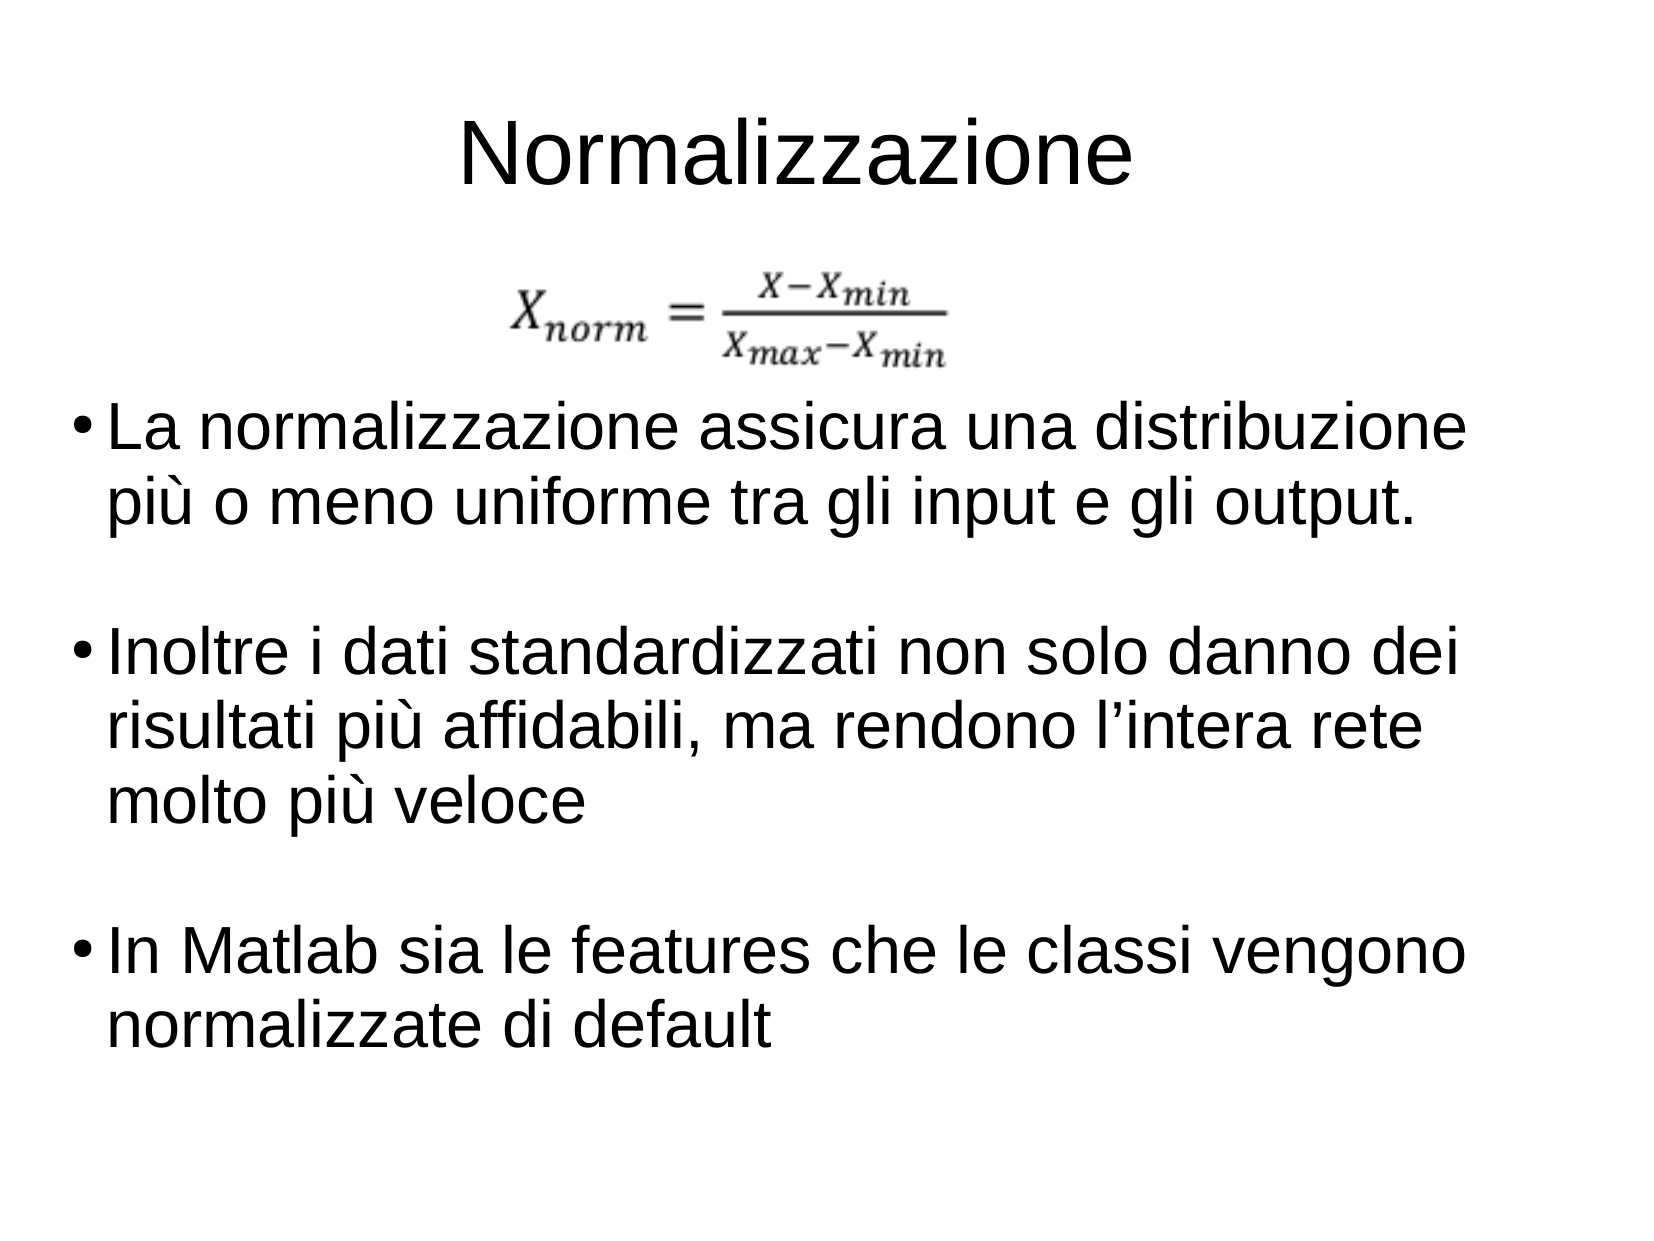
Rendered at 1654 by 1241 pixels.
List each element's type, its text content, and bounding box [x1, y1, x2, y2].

subtitle La normalizzazione assicura una distribuzione più o meno uniforme tra gli input e gli output. Inoltre i dati standardizzati non solo danno dei risultati più affidabili, ma rendono l’intera rete molto più veloce In Matlab sia le features che le classi vengono normalizzate di default [70, 366, 1559, 1086]
title Normalizzazione [82, 49, 1571, 257]
picture [496, 247, 980, 366]
